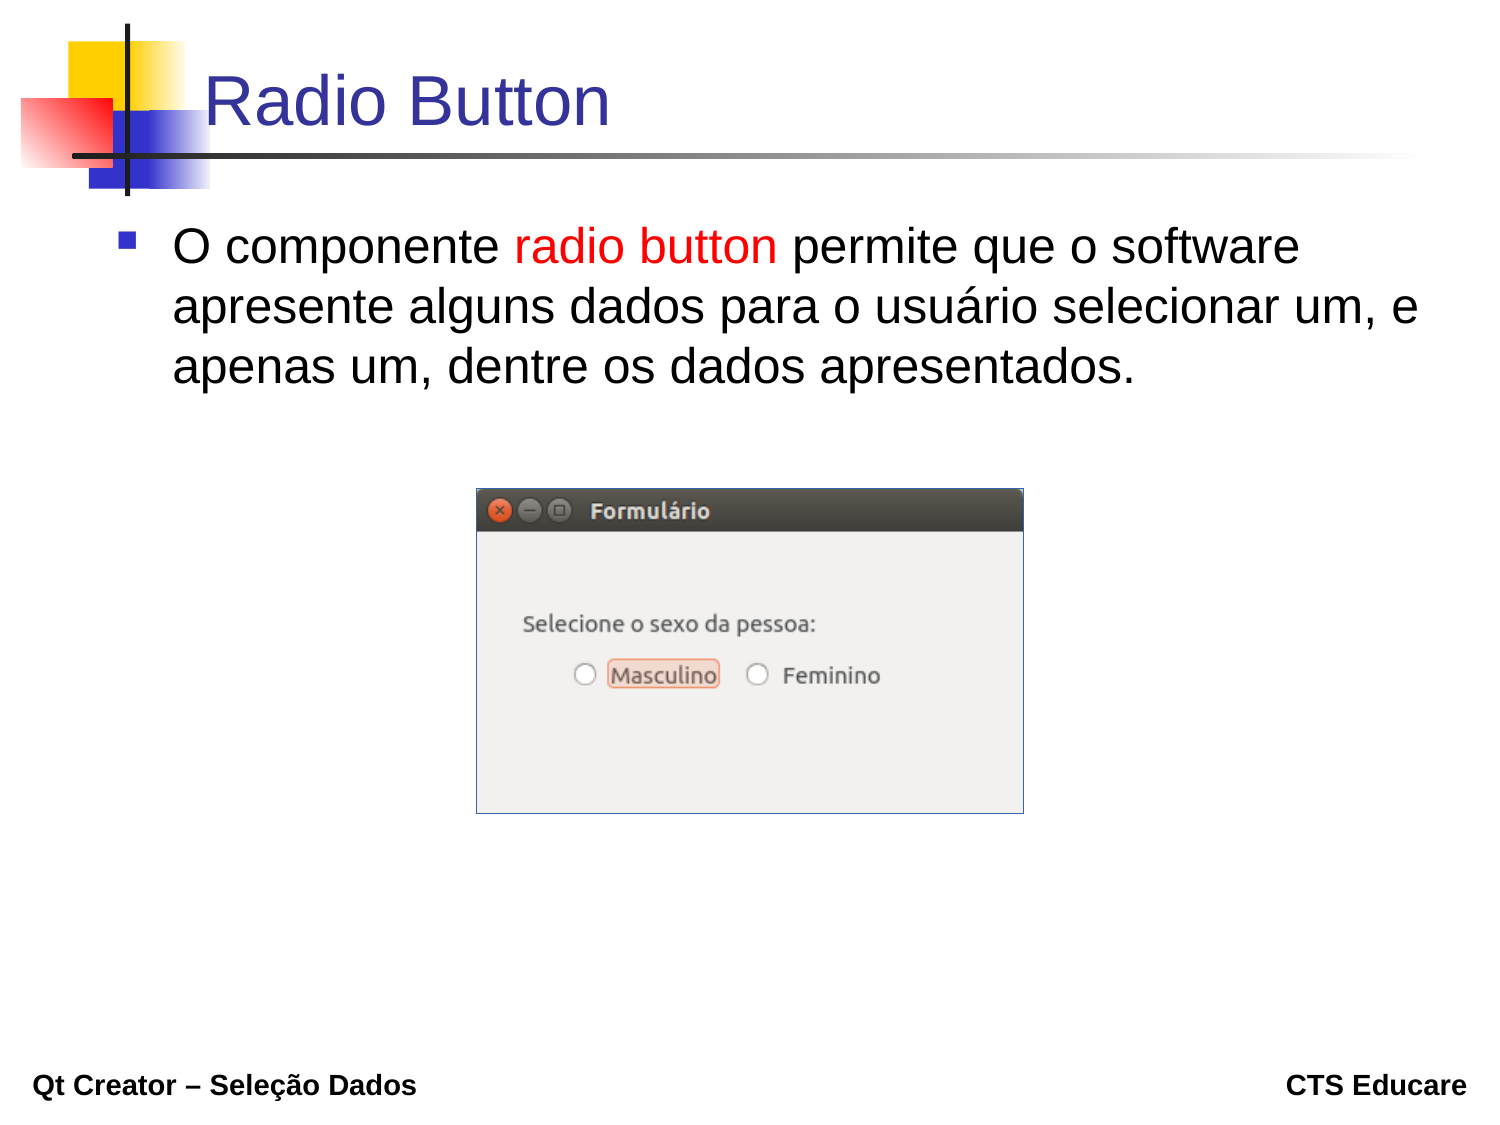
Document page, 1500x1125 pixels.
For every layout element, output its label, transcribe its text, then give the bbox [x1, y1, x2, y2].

title Radio Button [188, 46, 1468, 149]
picture [476, 488, 1024, 814]
list O componente radio button permite que o software apresente alguns dados para o usuário selecionar um, e apenas um, dentre os dados apresentados. [100, 206, 1447, 451]
